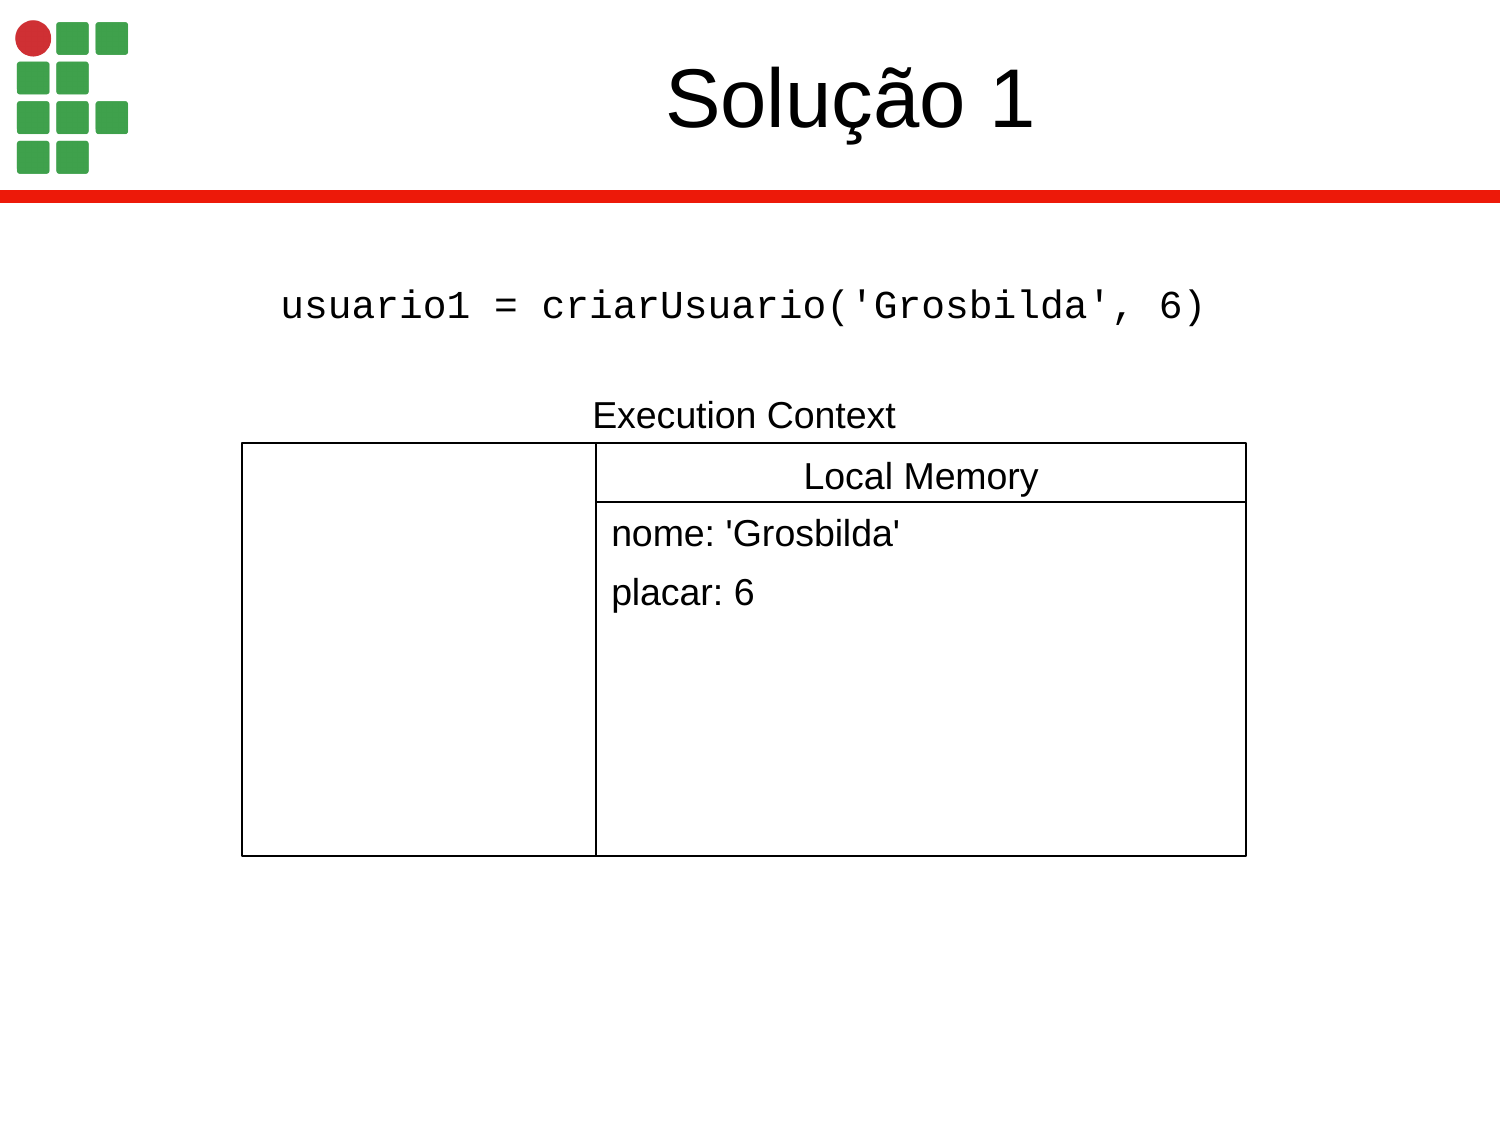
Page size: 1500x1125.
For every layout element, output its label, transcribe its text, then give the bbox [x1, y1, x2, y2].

picture [14, 16, 130, 178]
text_box usuario1 = criarUsuario('Grosbilda', 6) [265, 271, 1329, 334]
text_box placar: 6 [596, 561, 951, 621]
title Solução 1 [230, 0, 1471, 202]
text_box nome: 'Grosbilda' [596, 501, 951, 561]
text_box Local Memory [596, 445, 1245, 505]
text_box Execution Context [242, 383, 1247, 442]
